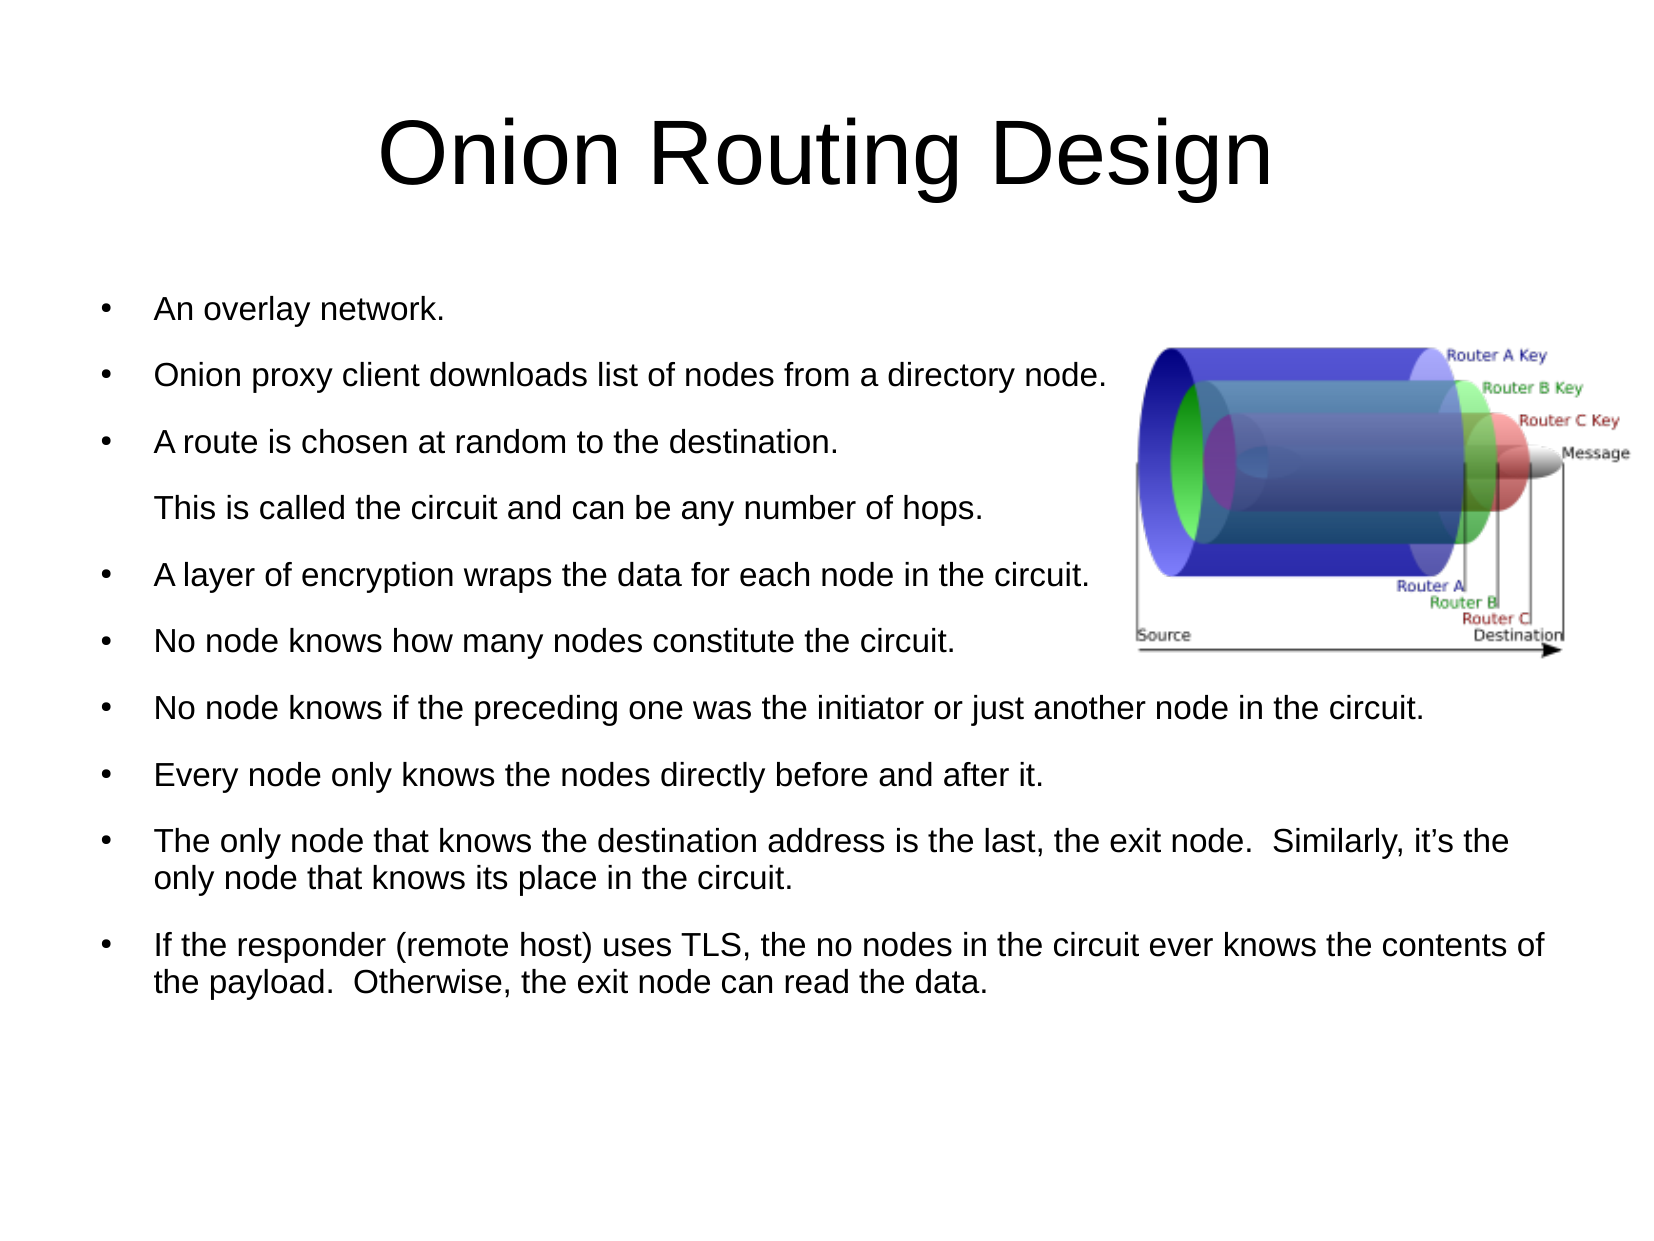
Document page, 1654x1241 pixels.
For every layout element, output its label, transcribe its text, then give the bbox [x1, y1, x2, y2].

title Onion Routing Design [82, 49, 1571, 257]
list An overlay network. Onion proxy client downloads list of nodes from a directory node. A route is chosen at random to the destination. This is called the circuit and can be any number of hops. A layer of encryption wraps the data for each node in the circuit. No node knows how many nodes constitute the circuit. No node knows if the preceding one was the initiator or just another node in the circuit. Every node only knows the nodes directly before and after it. The only node that knows the destination address is the last, the exit node. Similarly, it’s the only node that knows its place in the circuit. If the responder (remote host) uses TLS, the no nodes in the circuit ever knows the contents of the payload. Otherwise, the exit node can read the data. [82, 290, 1571, 1010]
picture [1106, 316, 1654, 691]
